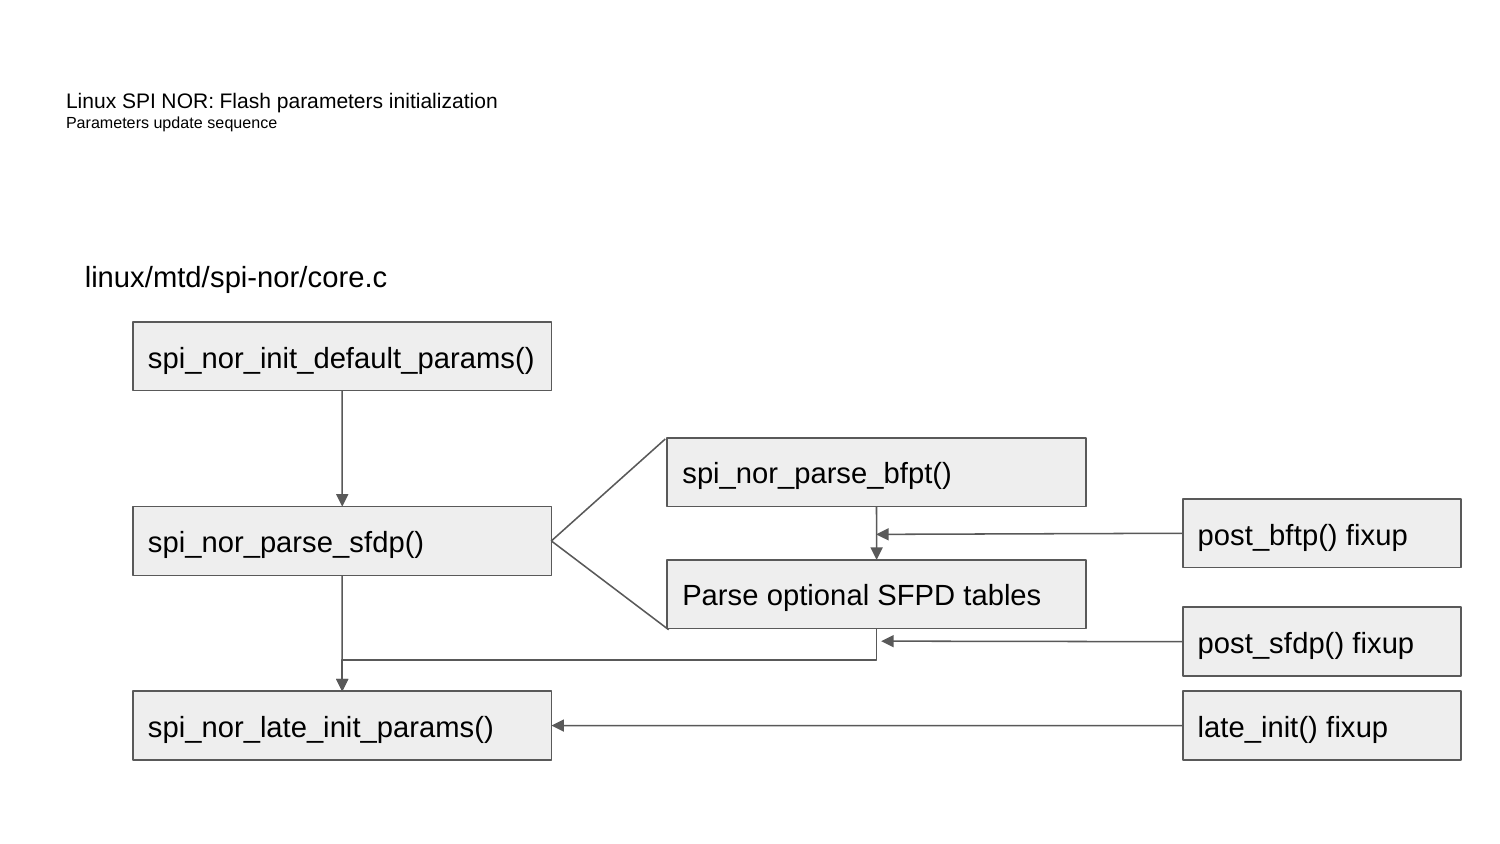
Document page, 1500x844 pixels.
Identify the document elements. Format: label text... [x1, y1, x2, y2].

text_box spi_nor_parse_bfpt() [667, 437, 1086, 507]
text_box spi_nor_parse_sfdp() [132, 506, 552, 576]
text_box post_bftp() fixup [1182, 498, 1461, 568]
text_box spi_nor_late_init_params() [132, 691, 552, 760]
text_box late_init() fixup [1182, 691, 1461, 760]
text_box linux/mtd/spi-nor/core.c [69, 243, 737, 309]
title Linux SPI NOR: Flash parameters initialization Parameters update sequence [51, 72, 1449, 167]
text_box spi_nor_init_default_params() [132, 322, 552, 391]
text_box post_sfdp() fixup [1182, 607, 1461, 676]
text_box Parse optional SFPD tables [667, 559, 1086, 629]
